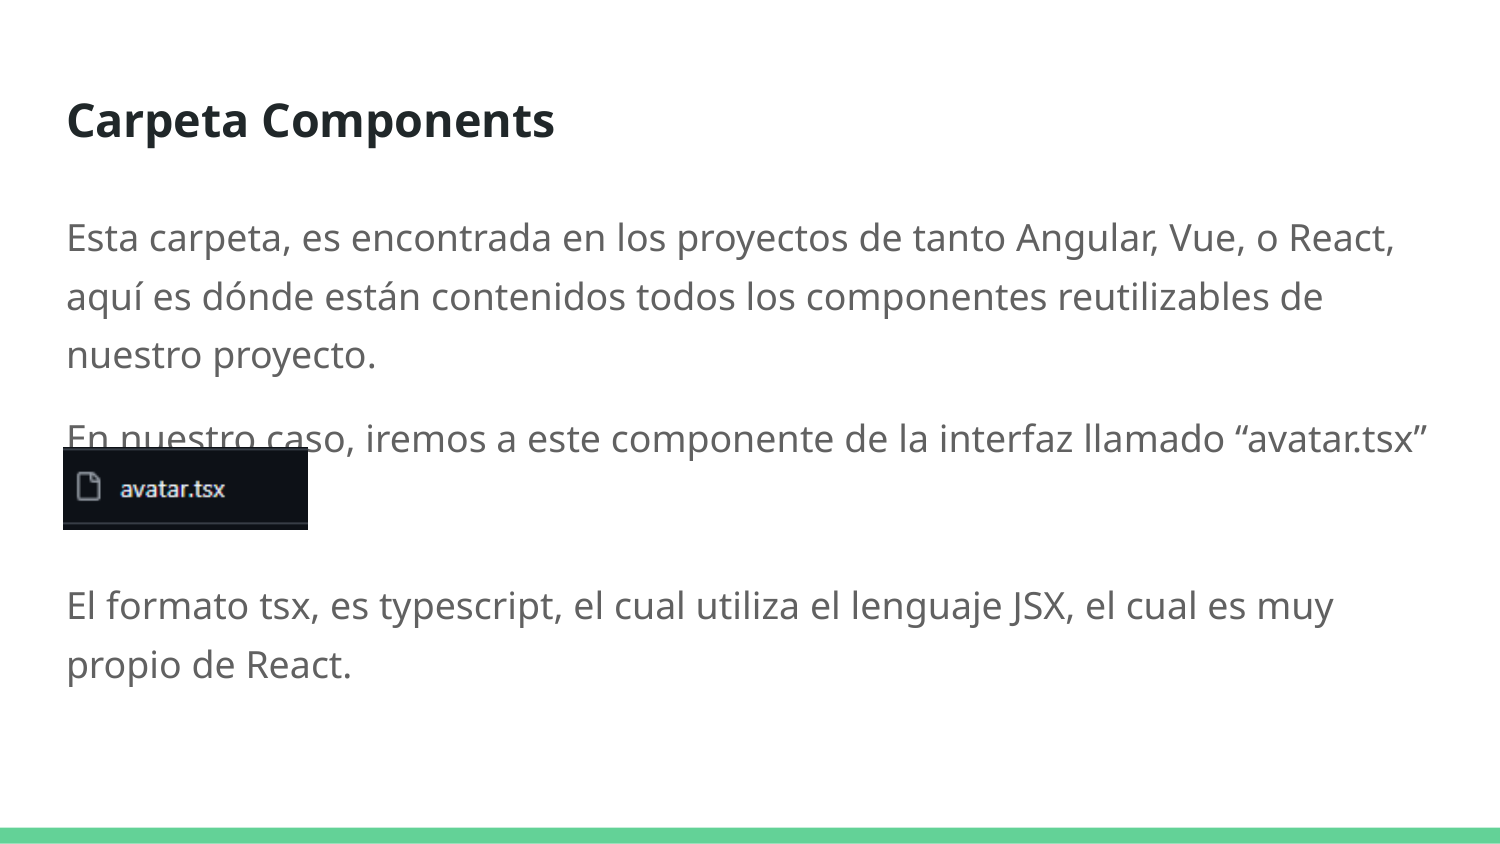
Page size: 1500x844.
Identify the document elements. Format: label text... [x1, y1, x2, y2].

list Esta carpeta, es encontrada en los proyectos de tanto Angular, Vue, o React, aquí es dónde están contenidos todos los componentes reutilizables de nuestro proyecto. En nuestro caso, iremos a este componente de la interfaz llamado “avatar.tsx” El formato tsx, es typescript, el cual utiliza el lenguaje JSX, el cual es muy propio de React. [51, 189, 1449, 750]
title Carpeta Components [51, 72, 1449, 167]
picture [63, 447, 308, 530]
